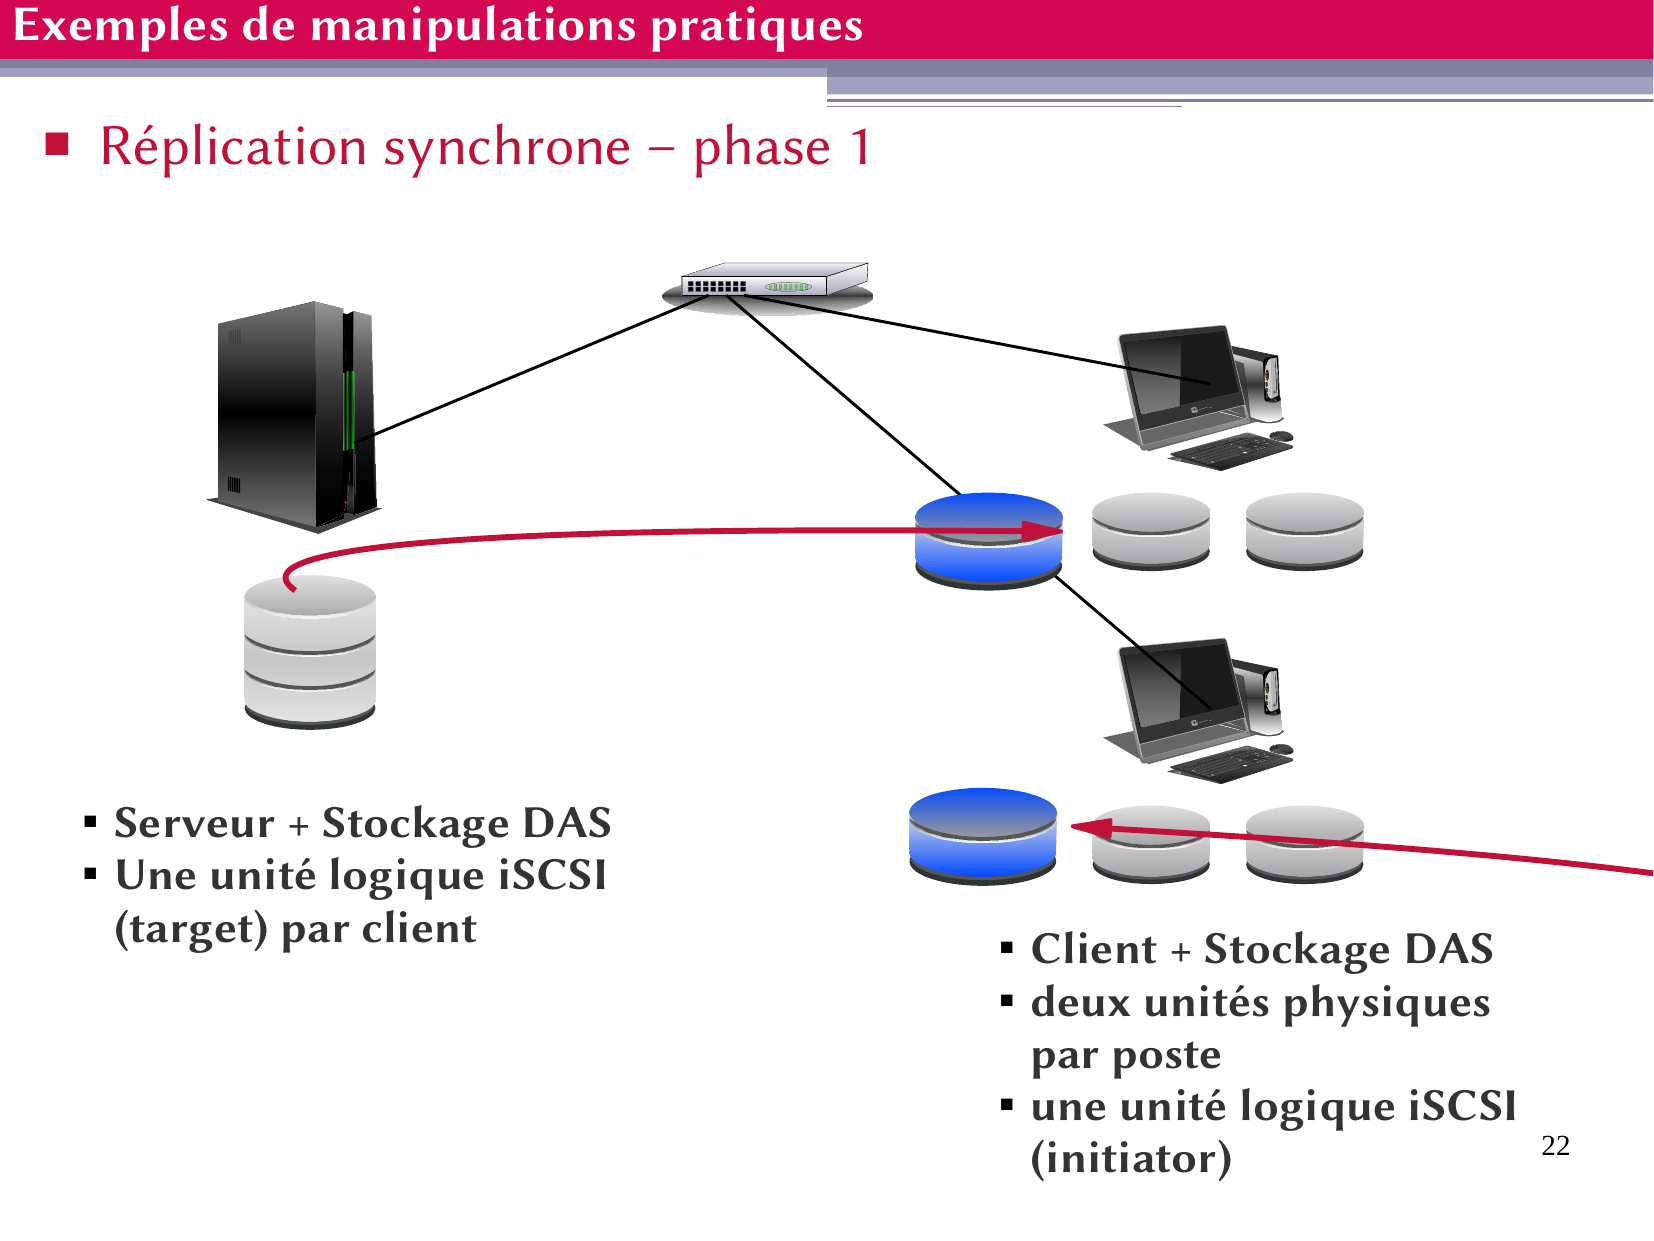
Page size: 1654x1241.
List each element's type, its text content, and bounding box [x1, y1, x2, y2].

picture [1092, 324, 1300, 481]
picture [236, 575, 384, 739]
picture [649, 236, 886, 325]
text_box Client + Stockage DAS deux unités physiques par poste une unité logique iSCSI (initiator) [974, 915, 1536, 1192]
text_box [909, 787, 1058, 886]
text_box [1246, 840, 1364, 885]
text_box [0, 0, 1654, 136]
text_box [1094, 805, 1211, 831]
text_box [1246, 492, 1365, 572]
text_box [1092, 832, 1211, 885]
text_box Serveur + Stockage DAS Une unité logique iSCSI (target) par client [57, 789, 650, 1034]
list Exemples de manipulations pratiques [11, 0, 1270, 54]
text_box [1092, 492, 1211, 572]
text_box [915, 534, 1063, 591]
text_box [915, 492, 1063, 529]
picture [206, 295, 384, 540]
text_box [1246, 805, 1365, 842]
picture [1092, 637, 1300, 794]
list Réplication synchrone – phase 1 [27, 112, 1595, 1182]
